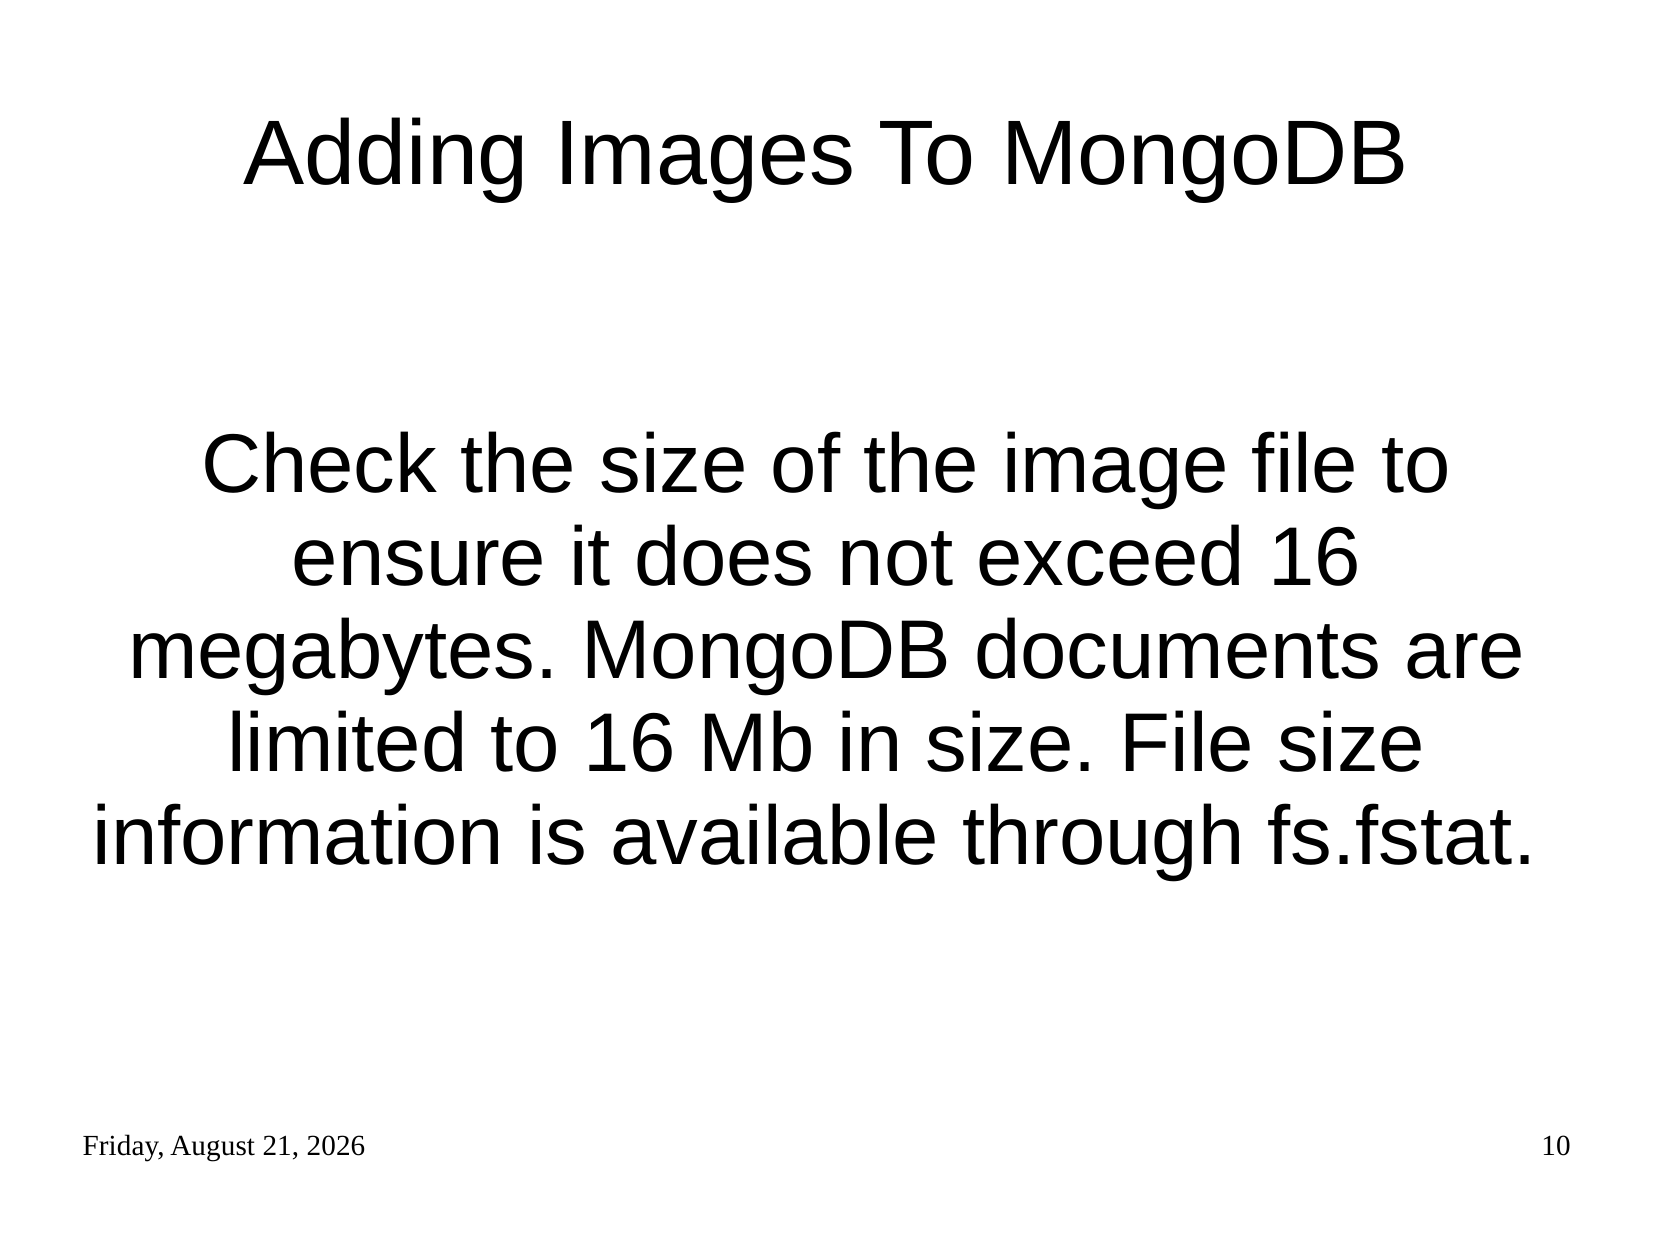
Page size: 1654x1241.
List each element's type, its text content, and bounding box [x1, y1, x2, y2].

subtitle Check the size of the image file to ensure it does not exceed 16 megabytes. MongoDB documents are limited to 16 Mb in size. File size information is available through fs.fstat. [82, 290, 1571, 1010]
title Adding Images To MongoDB [82, 49, 1571, 257]
